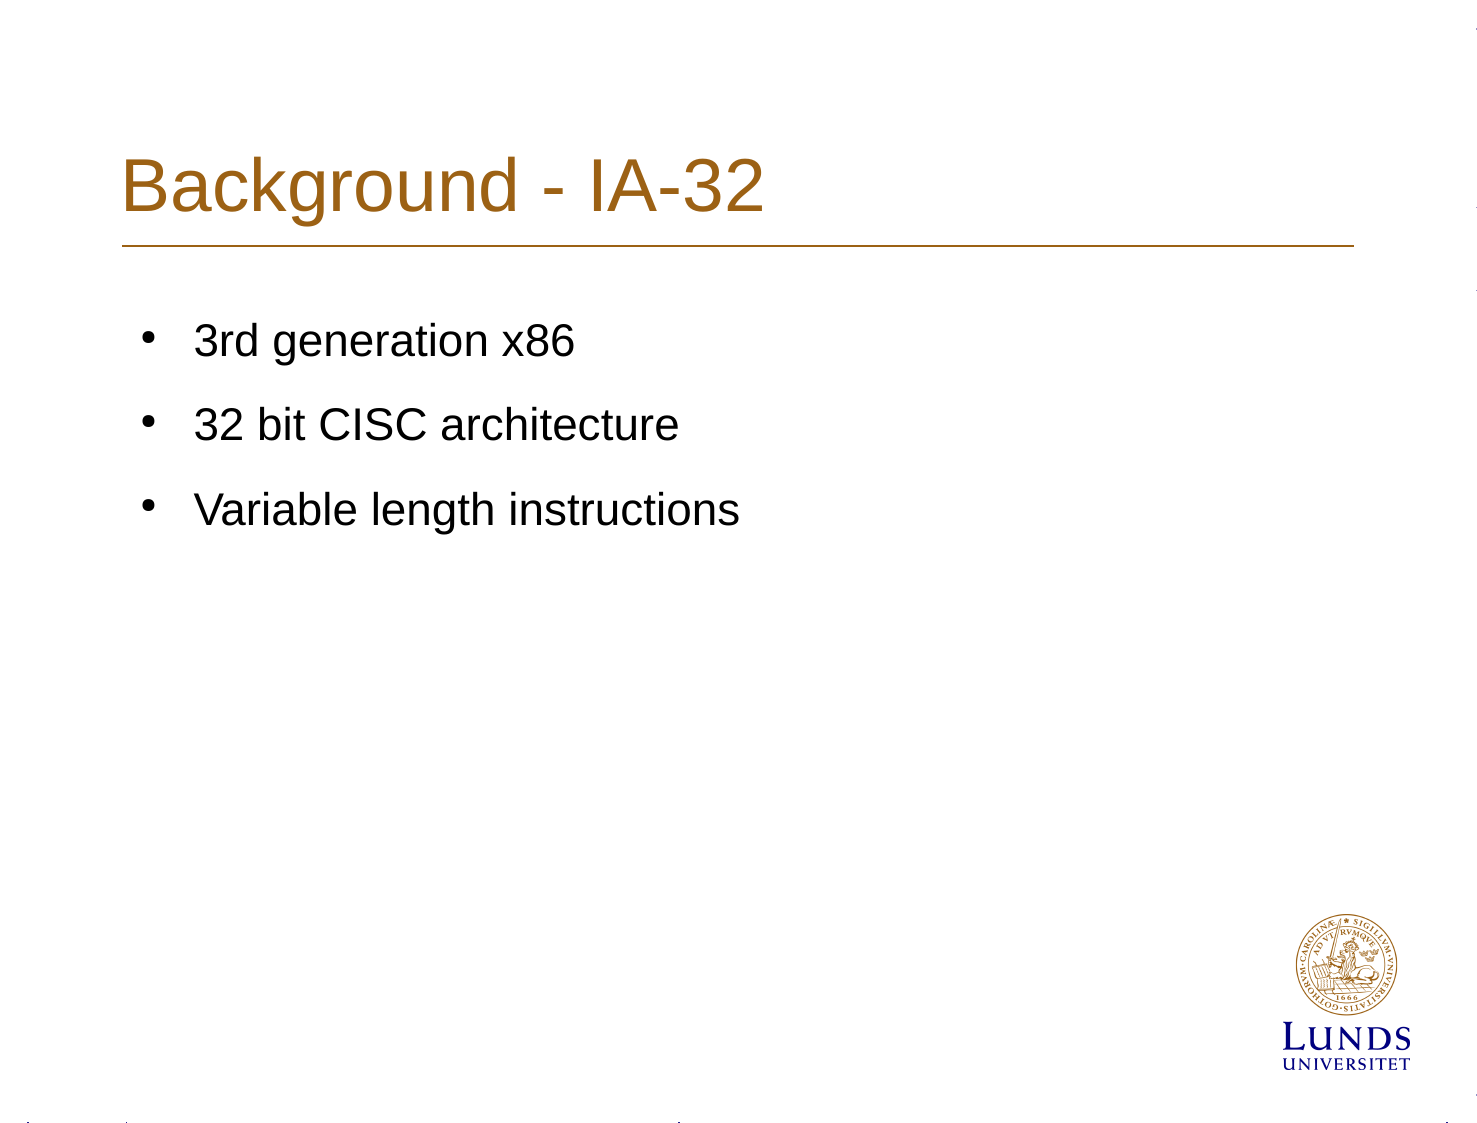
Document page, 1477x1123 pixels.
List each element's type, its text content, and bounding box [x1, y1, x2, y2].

title Background - IA-32 [105, 46, 1354, 234]
picture [1283, 914, 1410, 1070]
list 3rd generation x86 32 bit CISC architecture Variable length instructions [107, 303, 1353, 888]
